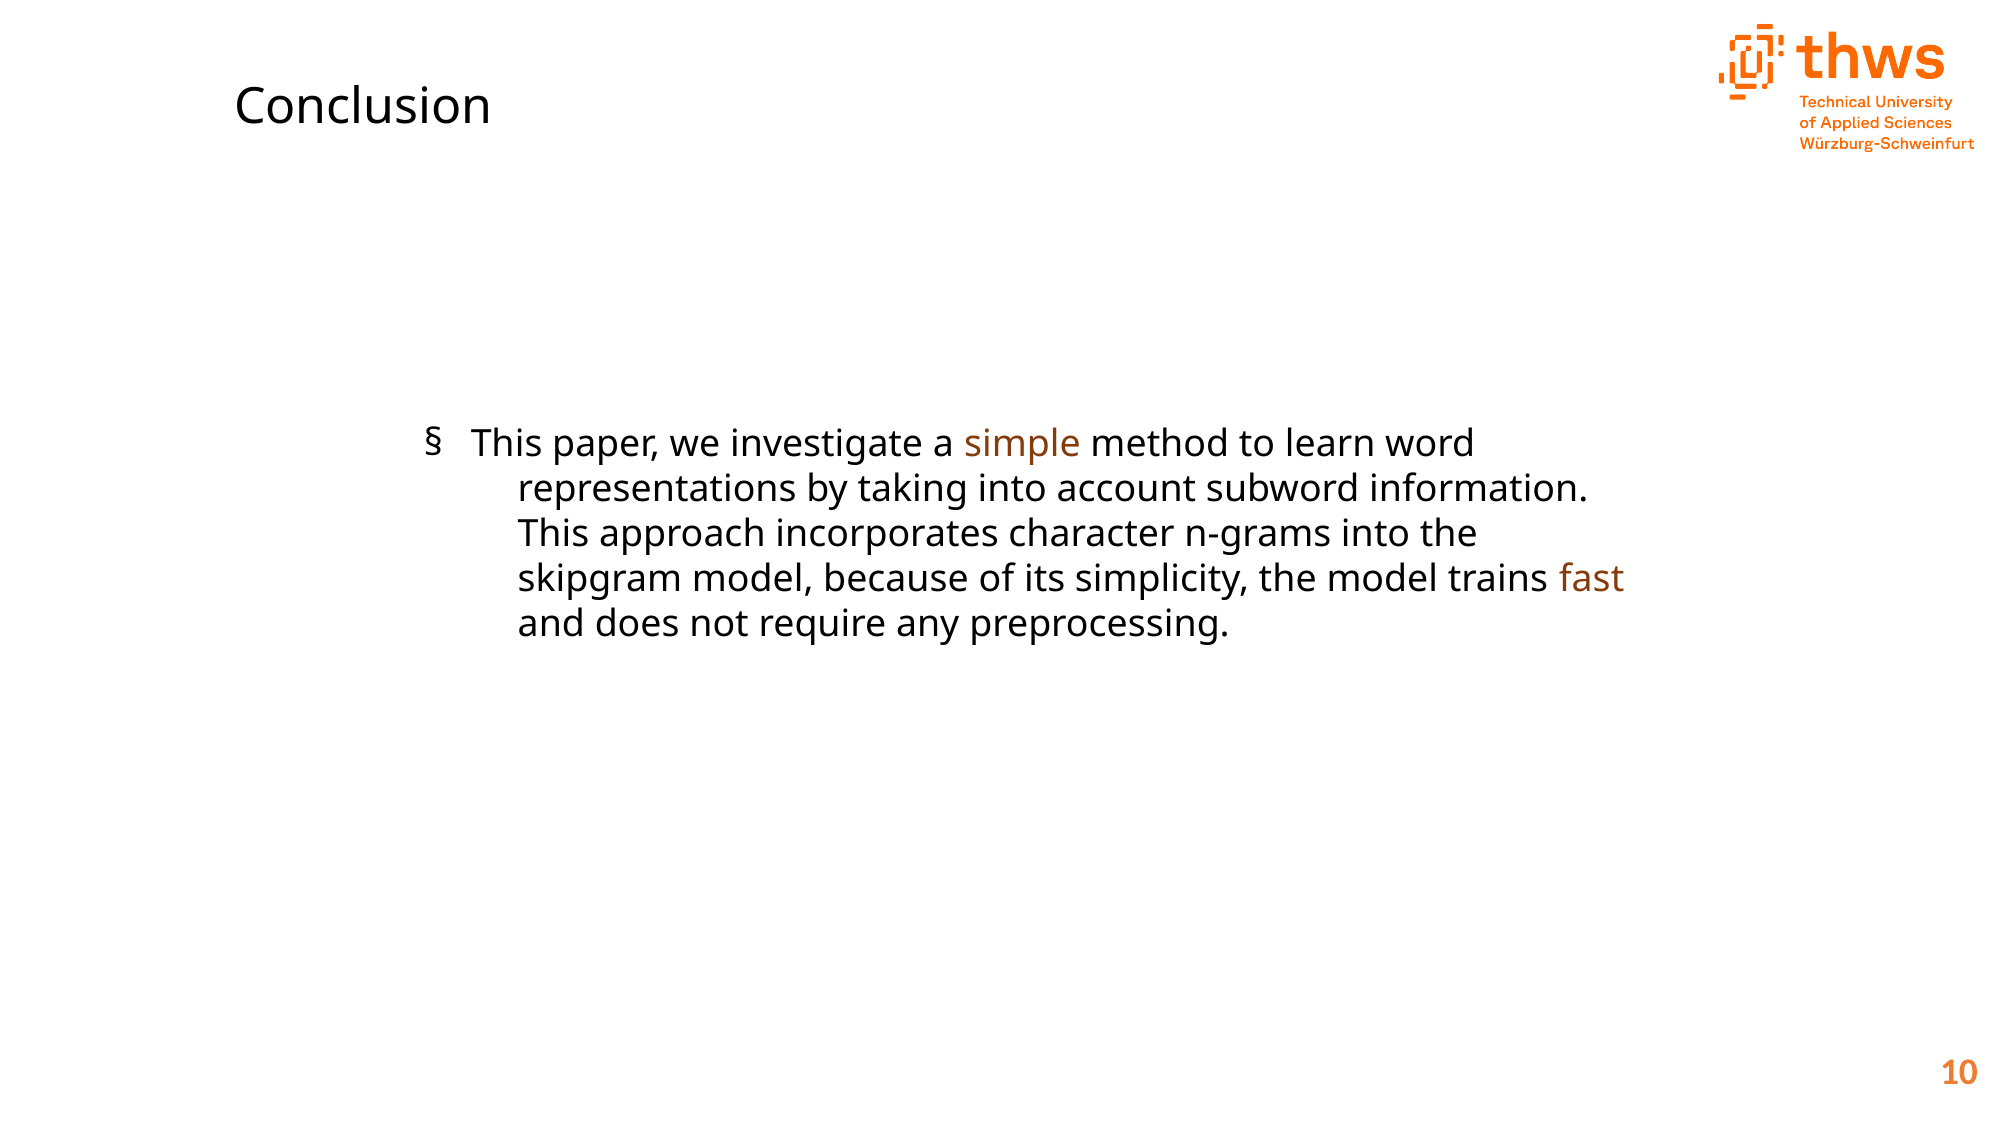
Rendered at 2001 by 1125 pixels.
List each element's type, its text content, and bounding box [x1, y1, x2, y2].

text_box 10 [1925, 1039, 2000, 1100]
text_box This paper, we investigate a simple method to learn word representations by taking into account subword information. This approach incorporates character n-grams into the skipgram model, because of its simplicity, the model trains fast and does not require any preprocessing. [408, 411, 1647, 654]
text_box Conclusion [219, 66, 1000, 143]
picture [1702, 7, 2000, 174]
